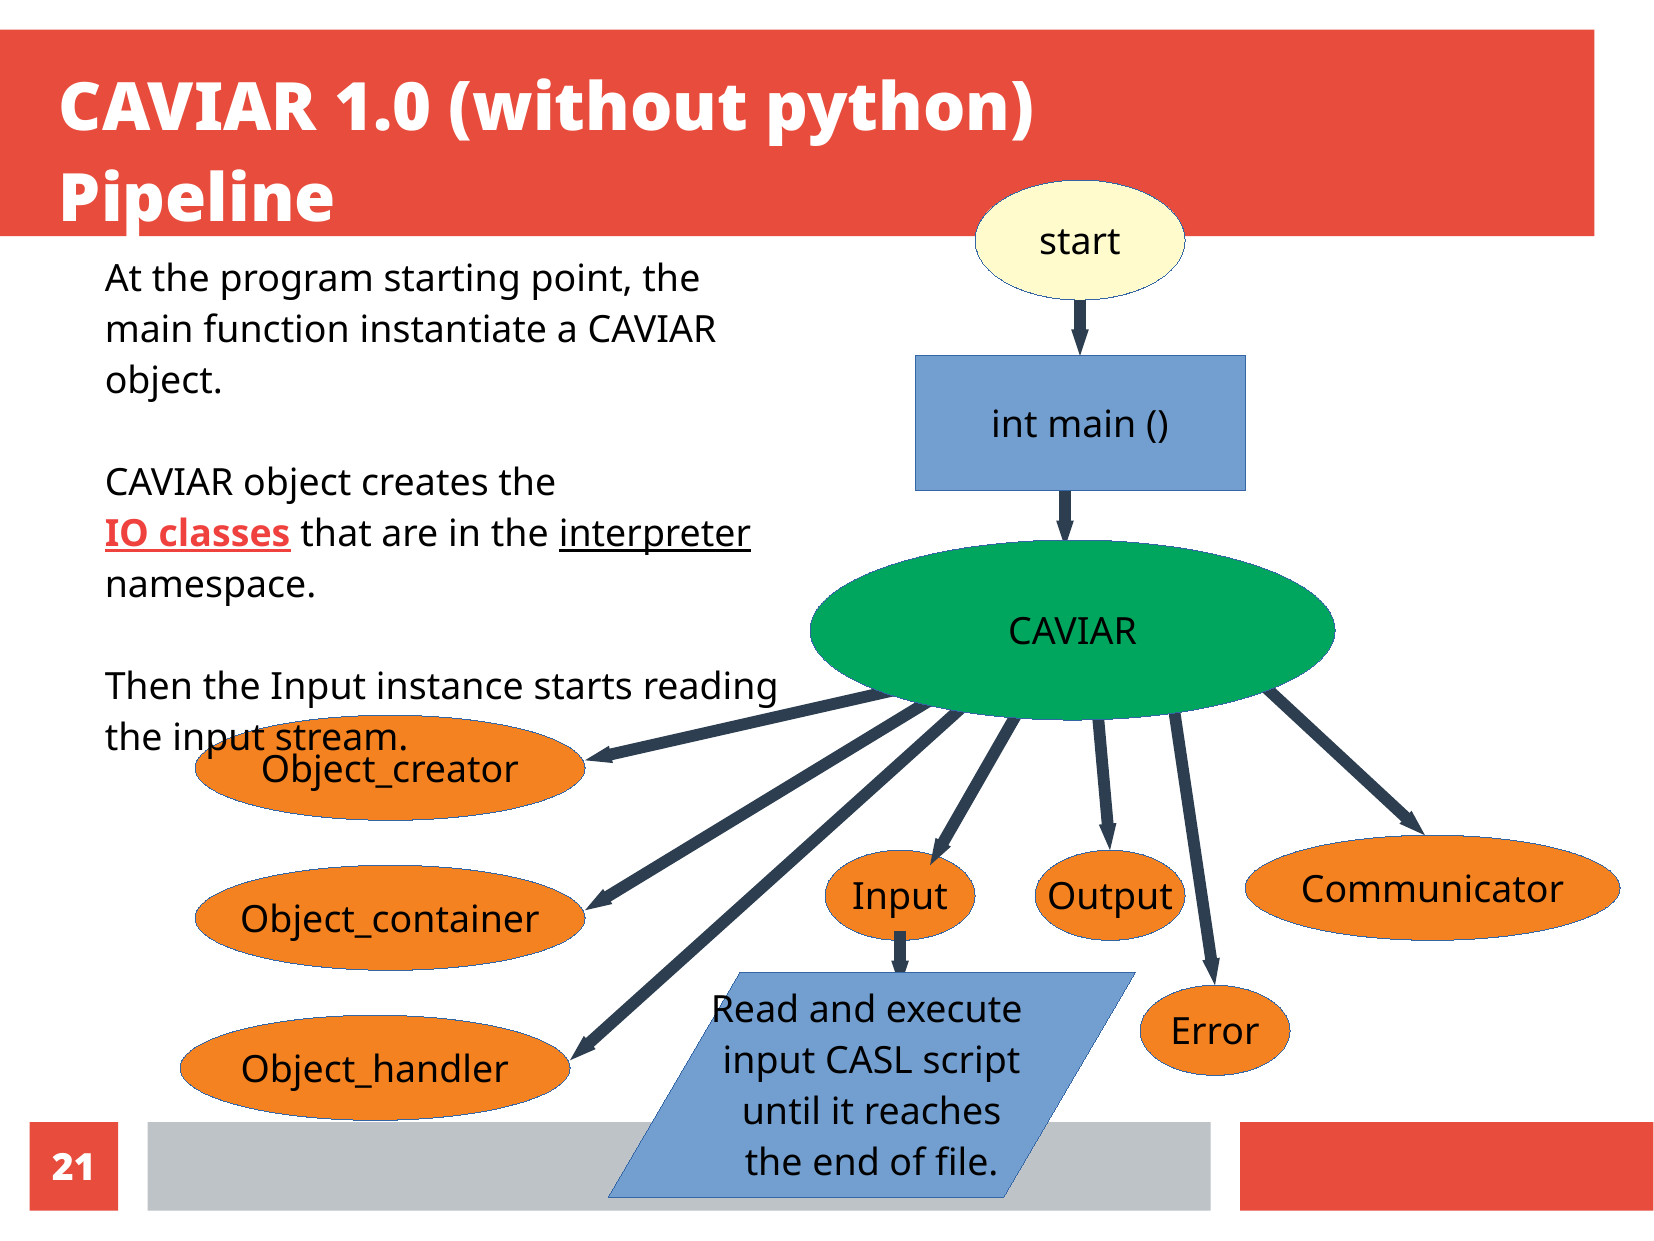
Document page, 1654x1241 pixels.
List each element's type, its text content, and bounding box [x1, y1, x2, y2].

title CAVIAR 1.0 (without python) Pipeline [59, 59, 1595, 207]
text_box CAVIAR [810, 540, 1336, 721]
text_box Object_container [195, 865, 586, 971]
text_box Error [1140, 985, 1291, 1076]
text_box start [975, 180, 1186, 300]
text_box At the program starting point, the main function instantiate a CAVIAR object. CAVIAR object creates the IO classes that are in the interpreter namespace. Then the Input instance starts reading the input stream. [90, 243, 811, 694]
text_box Object_creator [195, 715, 586, 821]
text_box int main () [915, 355, 1246, 491]
text_box Read and execute input CASL script until it reaches the end of file. [608, 972, 1136, 1198]
text_box Input [825, 850, 976, 941]
text_box Object_handler [180, 1015, 571, 1121]
text_box Communicator [1245, 835, 1621, 941]
text_box Output [1035, 850, 1186, 941]
